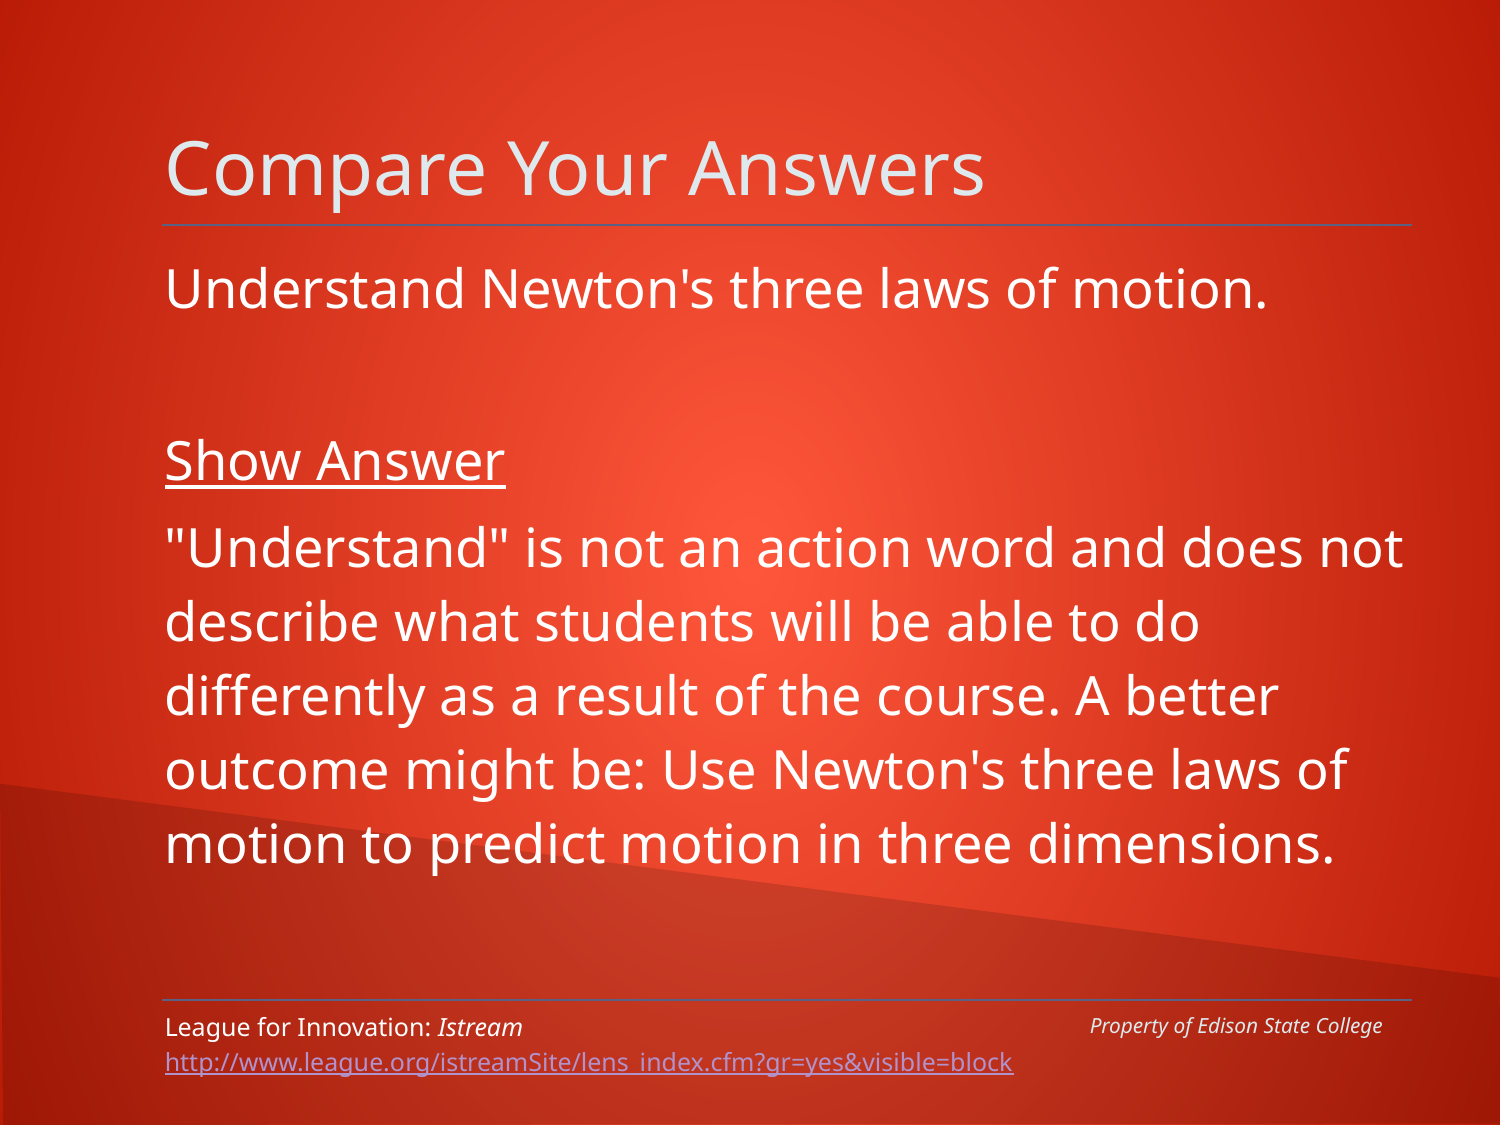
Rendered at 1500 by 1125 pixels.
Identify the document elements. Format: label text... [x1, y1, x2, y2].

text_box League for Innovation: Istream http://www.league.org/istreamSite/lens_index.cfm?gr=yes&visible=block [149, 999, 1338, 1088]
list Understand Newton's three laws of motion. Show Answer "Understand" is not an action word and does not describe what students will be able to do differently as a result of the course. A better outcome might be: Use Newton's three laws of motion to predict motion in three dimensions. [150, 237, 1425, 988]
footer Property of Edison State College [1074, 987, 1463, 1063]
title Compare Your Answers [150, 45, 1425, 233]
